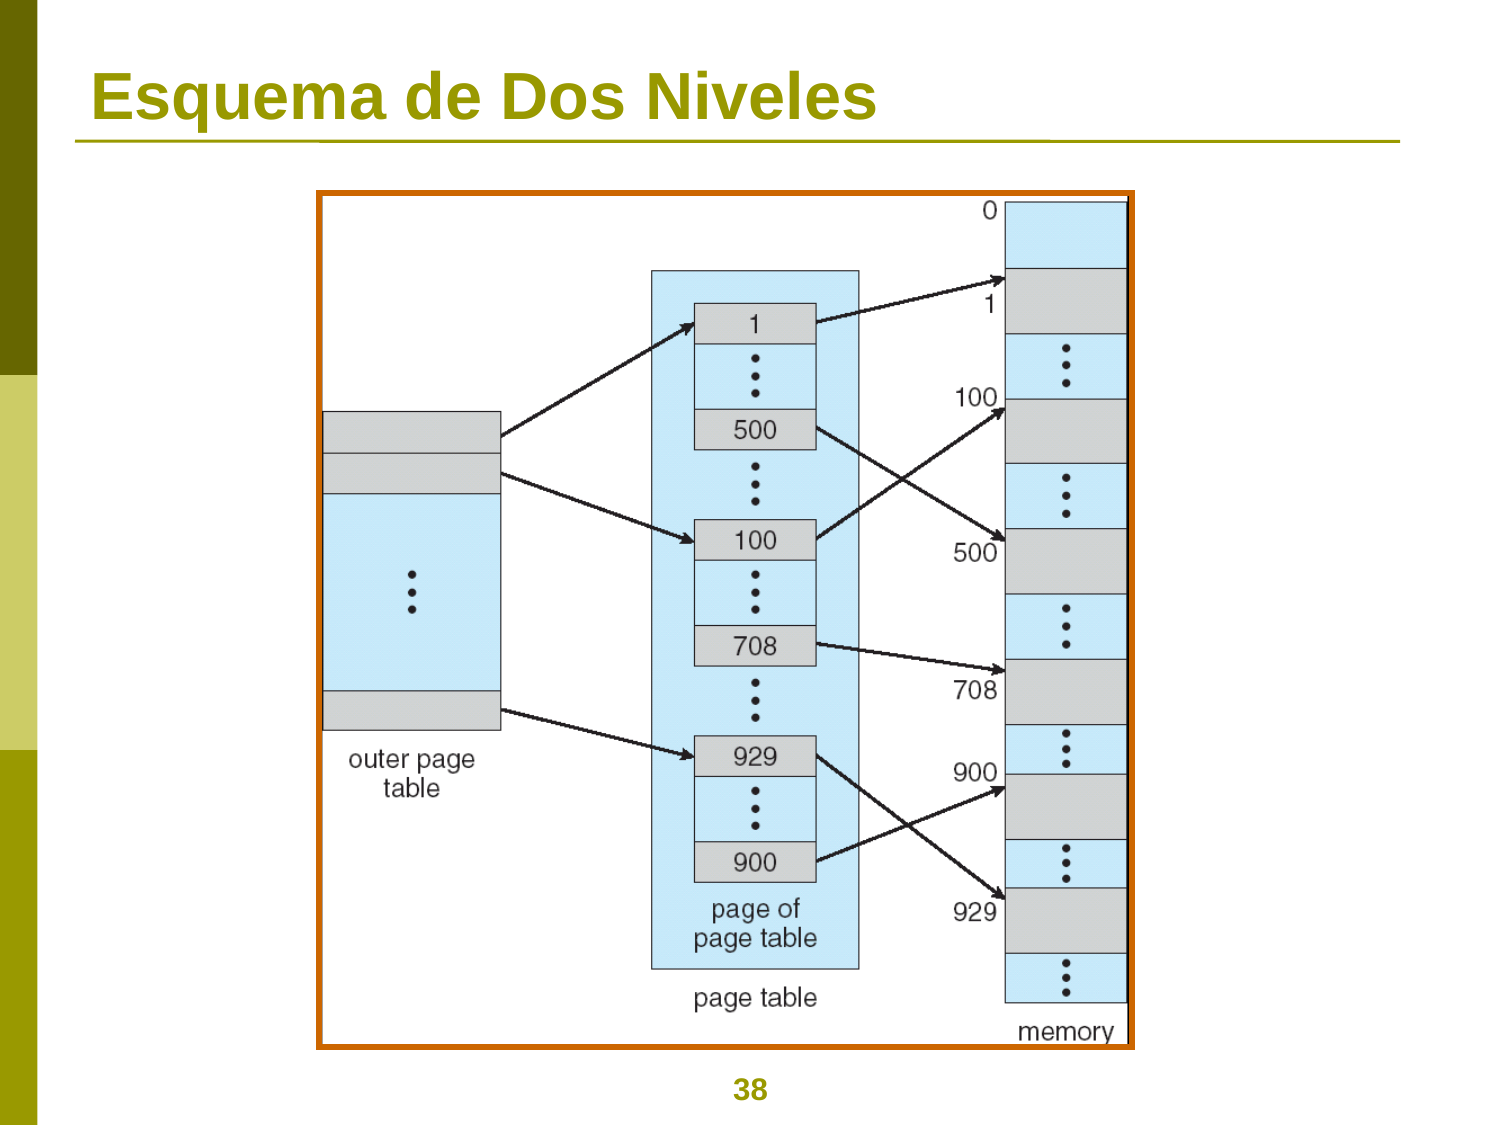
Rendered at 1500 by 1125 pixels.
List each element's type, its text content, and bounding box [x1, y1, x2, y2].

picture [322, 196, 1129, 1044]
text_box Esquema de Dos Niveles [75, 45, 1426, 141]
